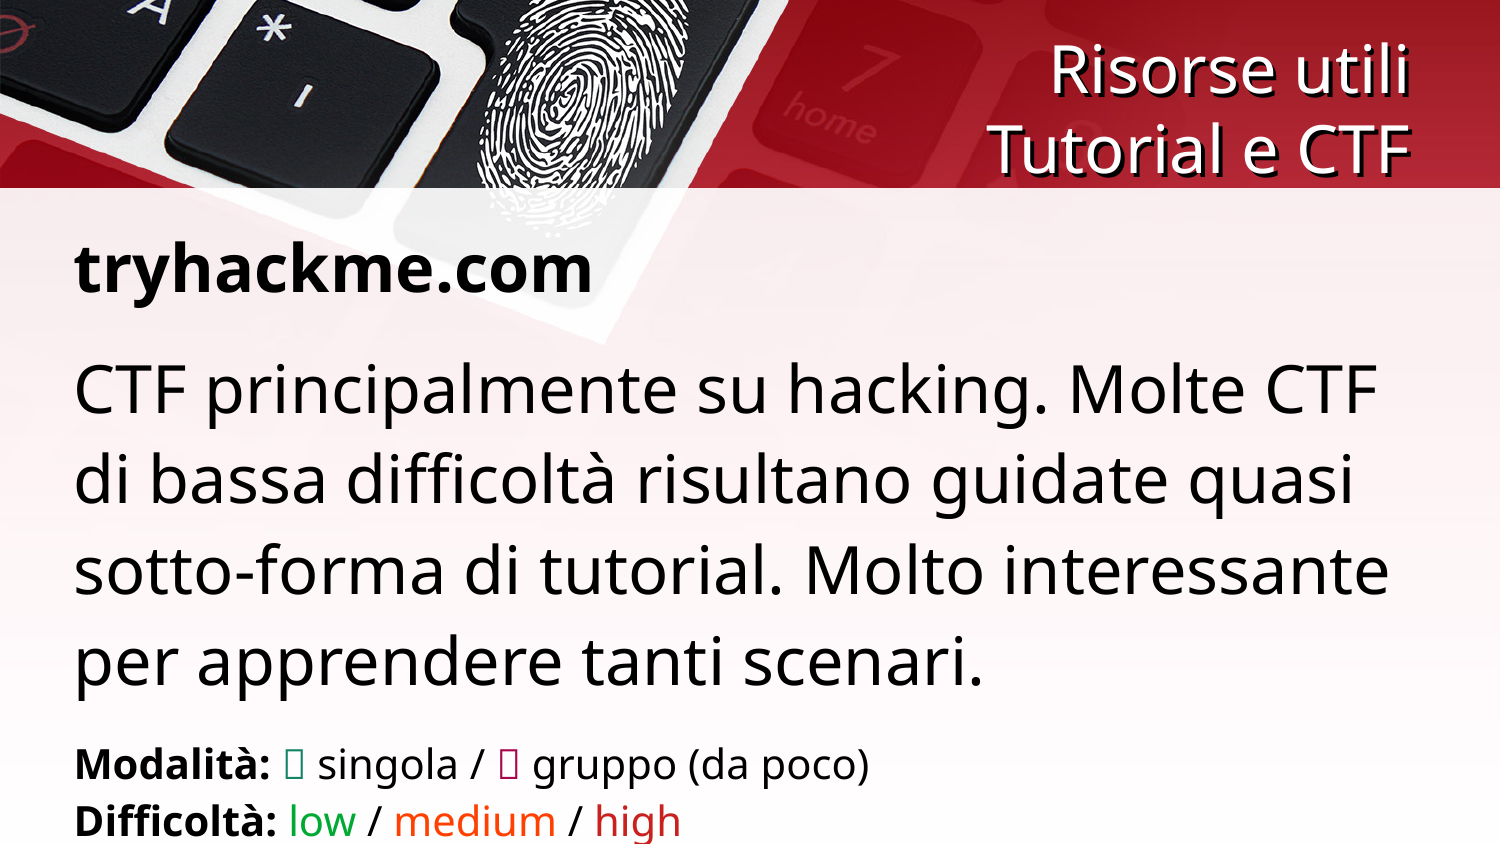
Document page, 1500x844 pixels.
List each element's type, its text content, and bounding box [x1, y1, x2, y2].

picture [636, 816, 648, 833]
title Risorse utili Tutorial e CTF [73, 46, 1427, 168]
picture [0, 0, 1500, 844]
list tryhackme.com CTF principalmente su hacking. Molte CTF di bassa difficoltà risultano guidate quasi sotto-forma di tutorial. Molto interessante per apprendere tanti scenari. Modalità:  singola /  gruppo (da poco) Difficoltà: low / medium / high Learning: 50% - Lab: 50% [73, 221, 1418, 789]
